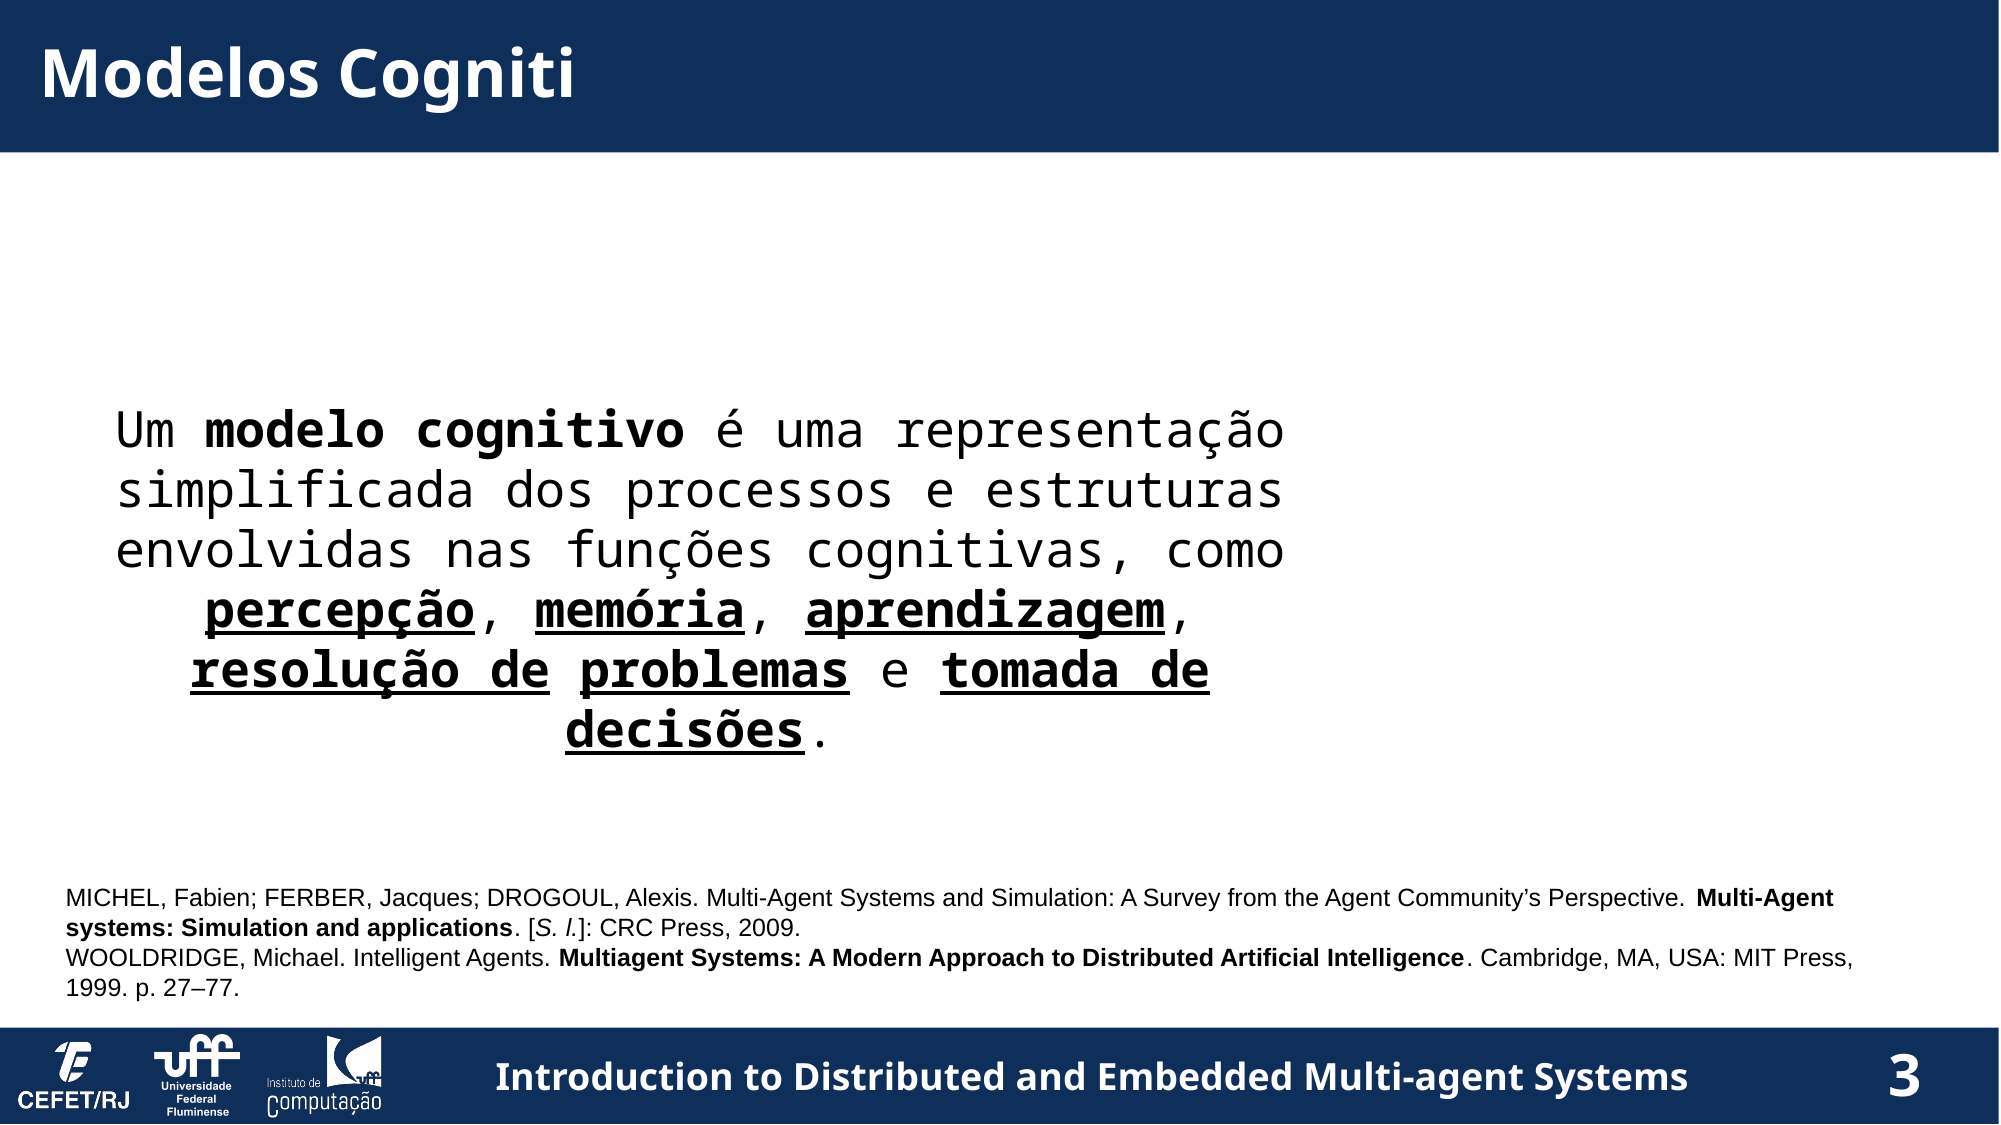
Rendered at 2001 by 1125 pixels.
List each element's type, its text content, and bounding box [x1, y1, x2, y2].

picture [265, 1033, 383, 1118]
picture [153, 1033, 241, 1121]
text_box MICHEL, Fabien; FERBER, Jacques; DROGOUL, Alexis. Multi-Agent Systems and Simulation: A Survey from the Agent Community’s Perspective. Multi-Agent systems: Simulation and applications. [S. l.]: CRC Press, 2009. WOOLDRIDGE, Michael. Intelligent Agents. Multiagent Systems: A Modern Approach to Distributed Artificial Intelligence. Cambridge, MA, USA: MIT Press, 1999. p. 27–77. [50, 874, 1939, 1009]
text_box Modelos Cogniti [25, 23, 1999, 119]
text_box Um modelo cognitivo é uma representação simplificada dos processos e estruturas envolvidas nas funções cognitivas, como percepção, memória, aprendizagem, resolução de problemas e tomada de decisões. [78, 389, 1323, 765]
picture [18, 1021, 129, 1125]
